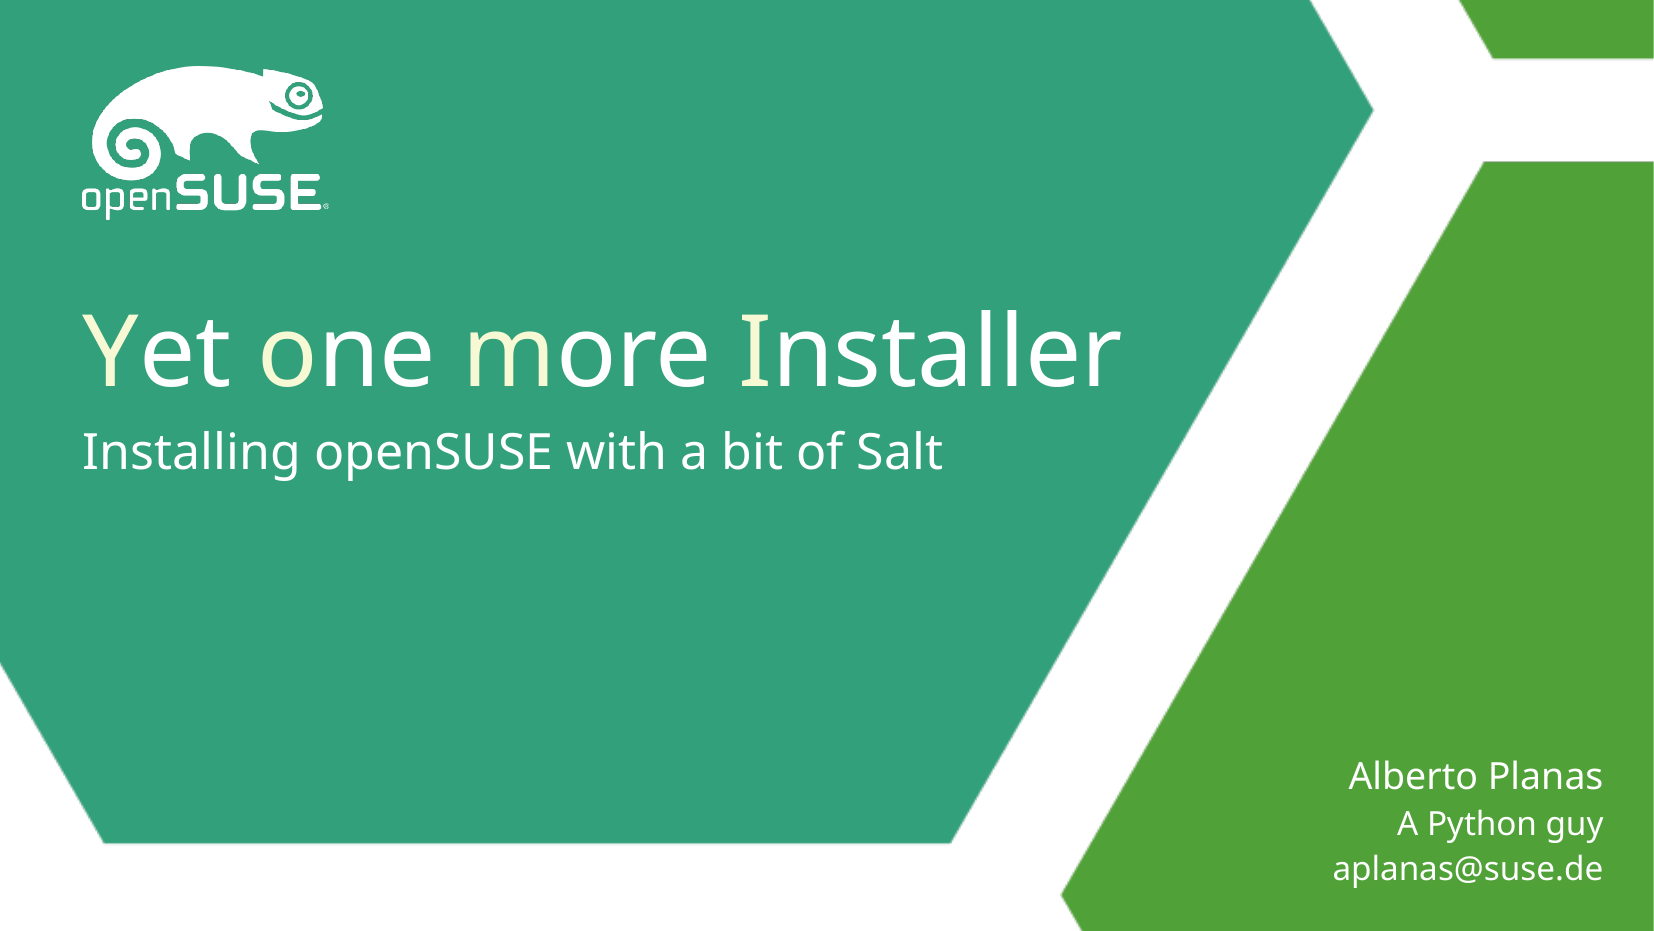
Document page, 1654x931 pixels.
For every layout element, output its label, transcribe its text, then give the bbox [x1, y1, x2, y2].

picture [0, 0, 1654, 931]
title Yet one more Installer Installing openSUSE with a bit of Salt [82, 219, 1218, 545]
subtitle Alberto Planas A Python guy aplanas@suse.de [1177, 686, 1604, 931]
